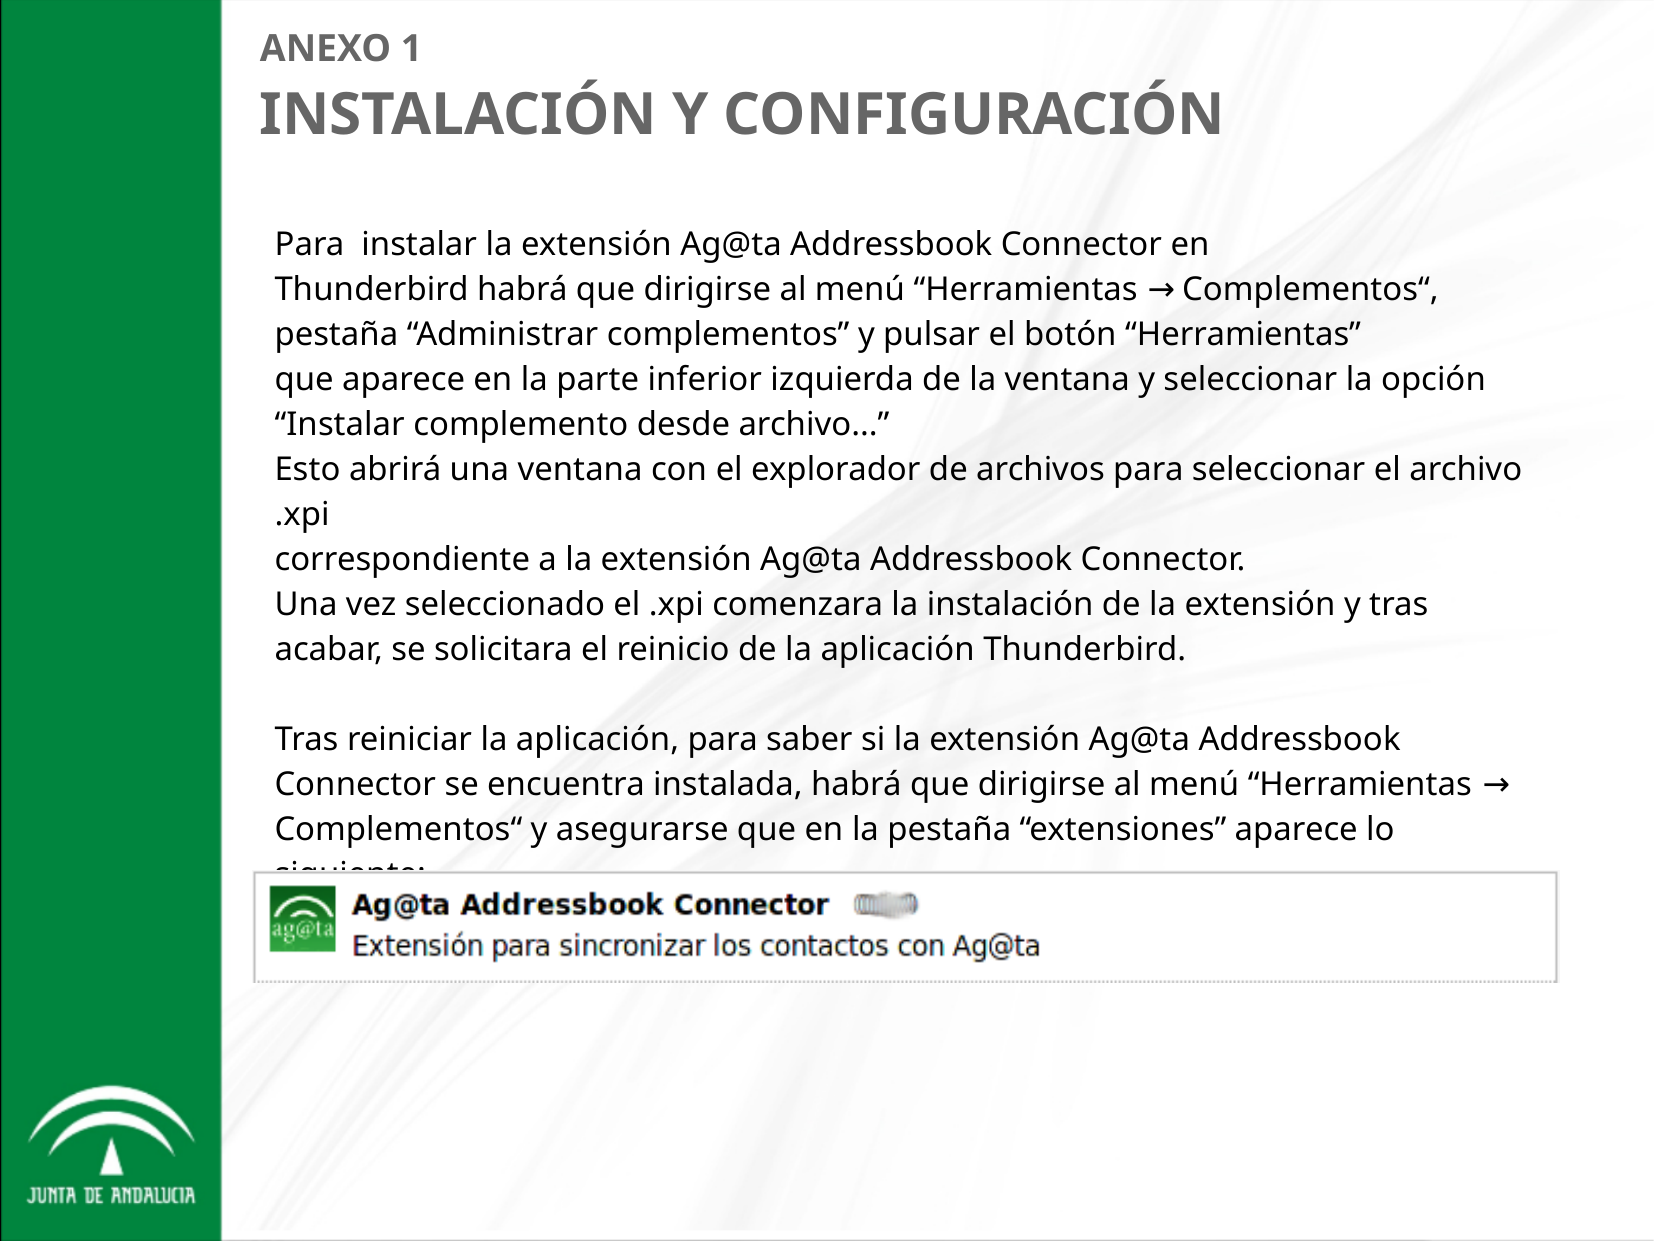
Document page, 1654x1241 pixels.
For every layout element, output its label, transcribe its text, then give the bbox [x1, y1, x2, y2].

picture [0, 0, 1654, 1241]
title ANEXO 1 INSTALACIÓN Y CONFIGURACIÓN [259, 19, 1577, 155]
text_box Para instalar la extensión Ag@ta Addressbook Connector en Thunderbird habrá que dirigirse al menú “Herramientas → Complementos“, pestaña “Administrar complementos” y pulsar el botón “Herramientas” que aparece en la parte inferior izquierda de la ventana y seleccionar la opción “Instalar complemento desde archivo...” Esto abrirá una ventana con el explorador de archivos para seleccionar el archivo .xpi correspondiente a la extensión Ag@ta Addressbook Connector. Una vez seleccionado el .xpi comenzara la instalación de la extensión y tras acabar, se solicitara el reinicio de la aplicación Thunderbird. Tras reiniciar la aplicación, para saber si la extensión Ag@ta Addressbook Connector se encuentra instalada, habrá que dirigirse al menú “Herramientas → Complementos“ y asegurarse que en la pestaña “extensiones” aparece lo siguiente: [259, 212, 1548, 870]
